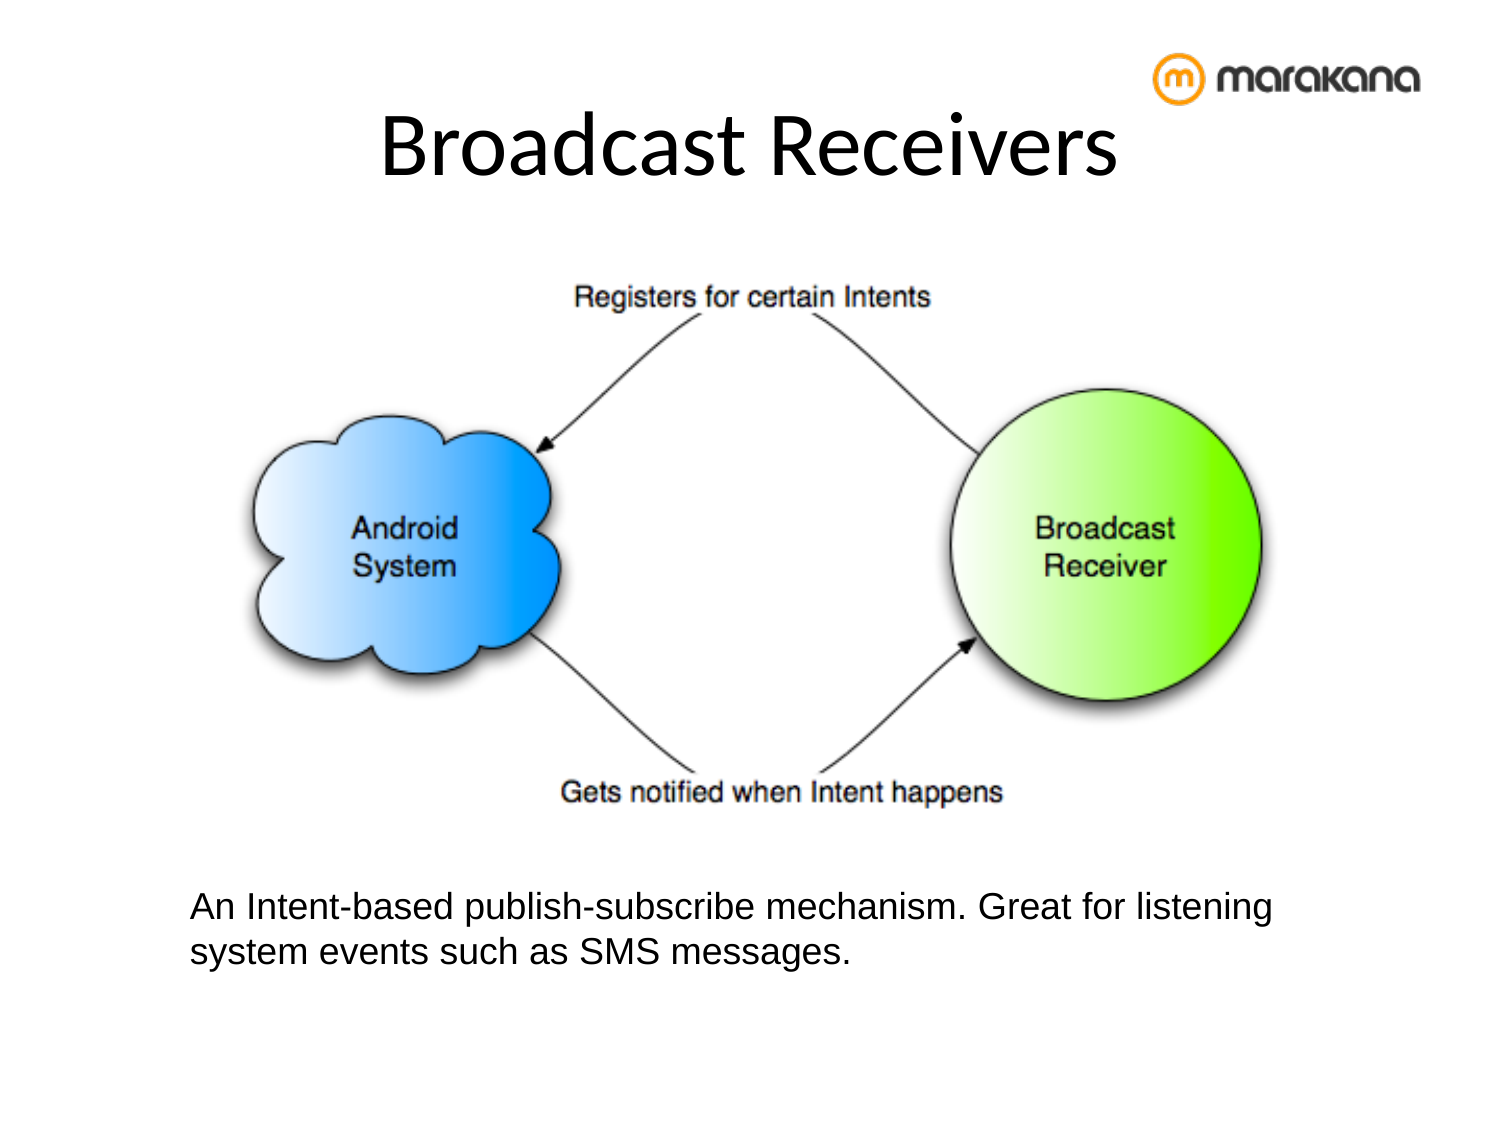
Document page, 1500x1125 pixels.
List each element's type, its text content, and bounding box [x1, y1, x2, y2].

title Broadcast Receivers [75, 45, 1425, 233]
picture [216, 274, 1284, 811]
text_box An Intent-based publish-subscribe mechanism. Great for listening system events such as SMS messages. [174, 874, 1407, 980]
